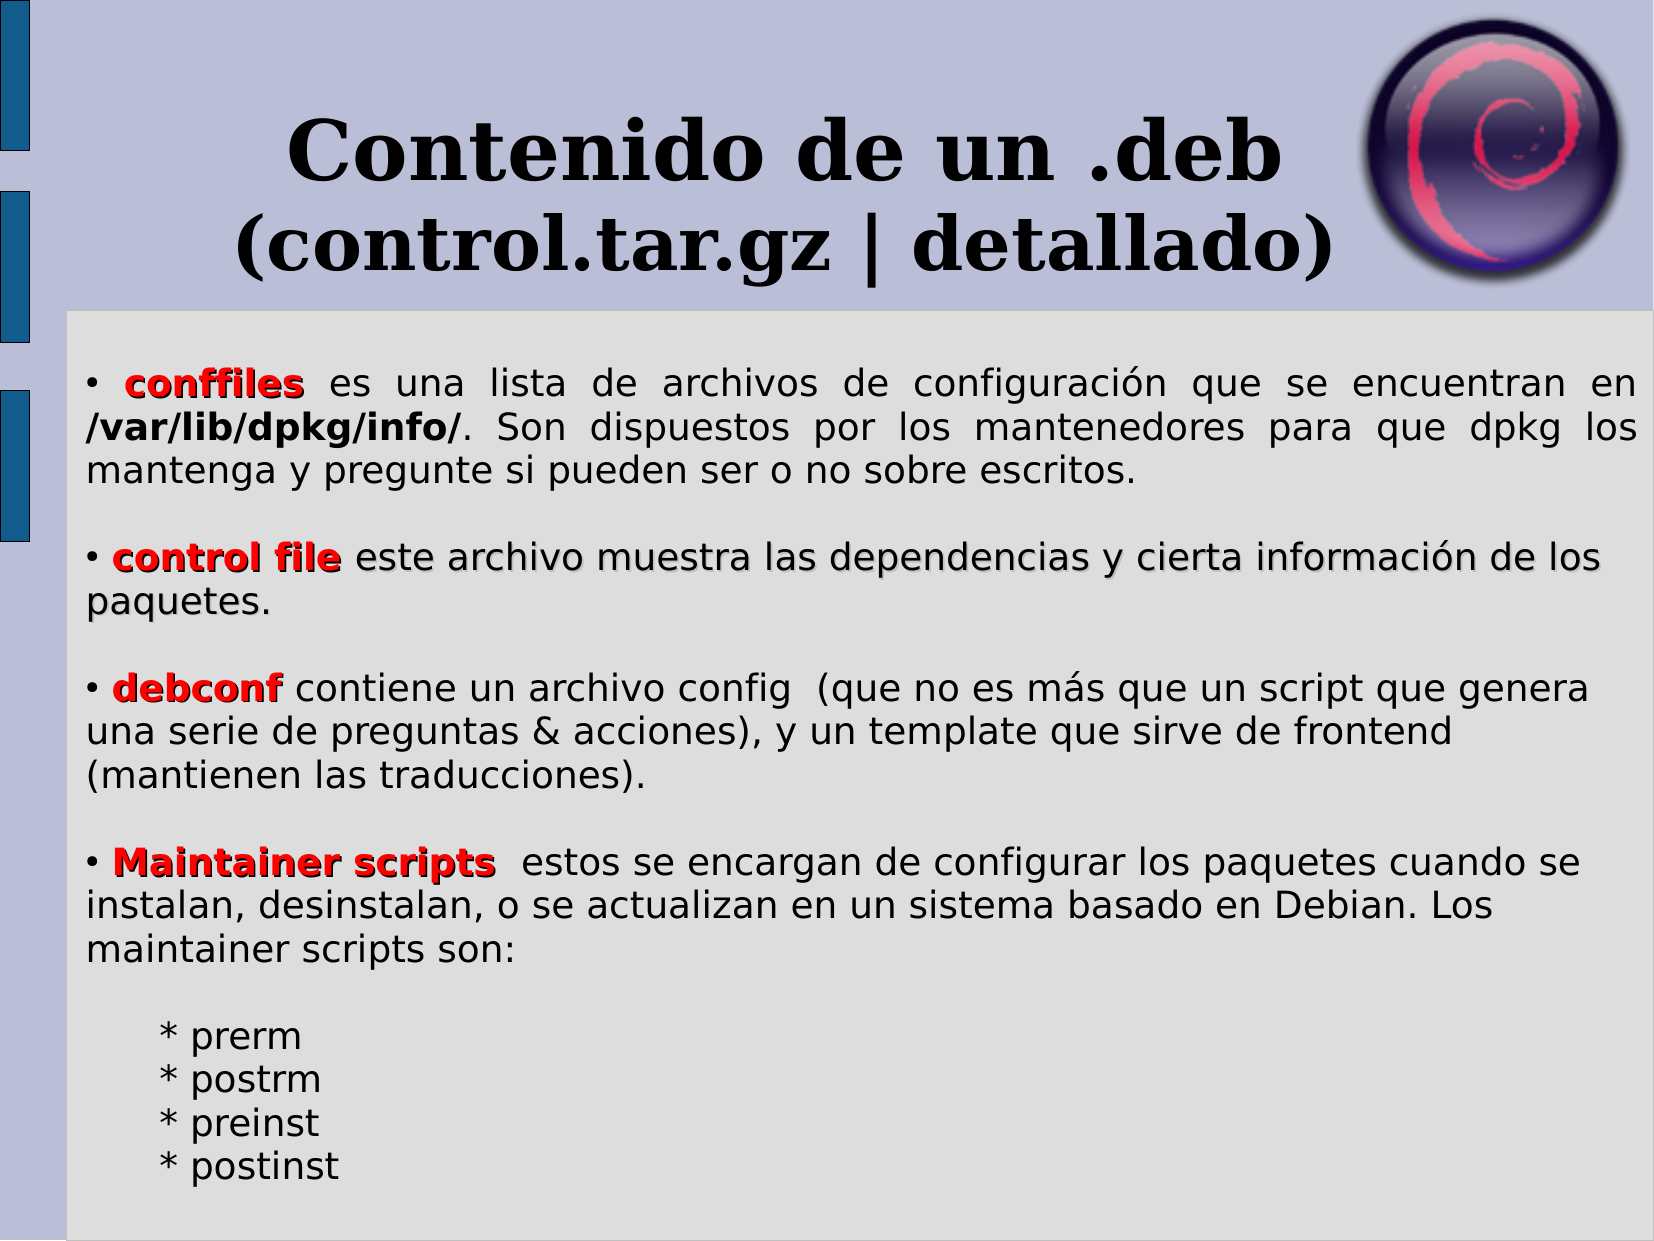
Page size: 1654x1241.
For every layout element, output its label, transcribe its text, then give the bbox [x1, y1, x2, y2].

picture [1334, 5, 1630, 302]
text_box Contenido de un .deb (control.tar.gz | detallado) [17, 94, 1554, 296]
text_box conffiles es una lista de archivos de configuración que se encuentran en /var/lib/dpkg/info/. Son dispuestos por los mantenedores para que dpkg los mantenga y pregunte si pueden ser o no sobre escritos. control file este archivo muestra las dependencias y cierta información de los paquetes. debconf contiene un archivo config (que no es más que un script que genera una serie de preguntas & acciones), y un template que sirve de frontend (mantienen las traducciones). Maintainer scripts estos se encargan de configurar los paquetes cuando se instalan, desinstalan, o se actualizan en un sistema basado en Debian. Los maintainer scripts son: * prerm * postrm * preinst * postinst [70, 354, 1654, 1241]
